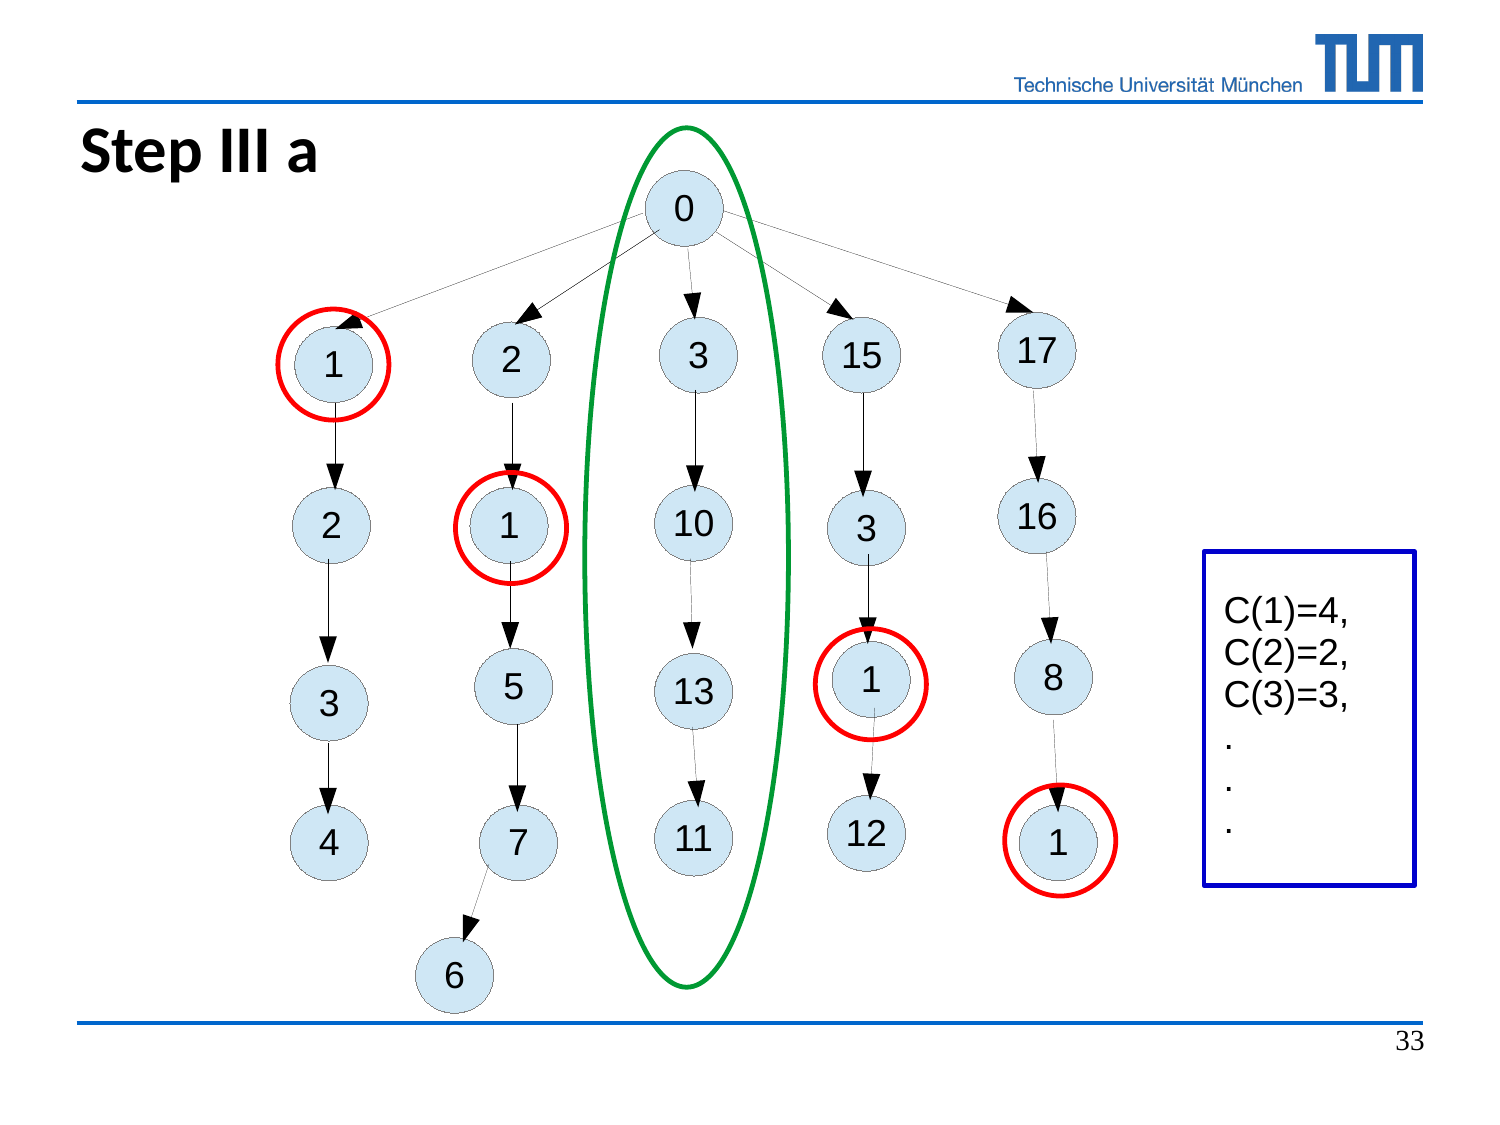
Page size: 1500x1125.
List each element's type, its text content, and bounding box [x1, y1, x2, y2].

text_box 3 [659, 317, 738, 394]
text_box 8 [1014, 639, 1093, 715]
text_box C(1)=4, C(2)=2, C(3)=3, . . . [1417, 582, 1427, 850]
text_box 6 [415, 937, 494, 1014]
text_box 12 [827, 795, 906, 872]
text_box 10 [654, 485, 733, 562]
text_box 4 [290, 805, 369, 881]
text_box 2 [292, 487, 371, 564]
text_box 15 [822, 317, 901, 394]
text_box 2 [472, 321, 551, 398]
title Step III a [633, 131, 740, 200]
text_box C(1)=4, C(2)=2, C(3)=3, . . . [1208, 582, 1412, 850]
text_box 5 [474, 648, 553, 725]
text_box 13 [654, 653, 733, 730]
text_box 1 [1019, 805, 1098, 881]
text_box 1 [294, 326, 373, 403]
text_box 7 [479, 805, 558, 881]
text_box 3 [289, 665, 369, 742]
text_box 0 [645, 170, 724, 247]
title Step III a [80, 112, 1419, 200]
text_box 1 [832, 641, 911, 718]
text_box 3 [827, 490, 906, 566]
text_box 17 [997, 312, 1077, 389]
text_box 16 [997, 478, 1077, 554]
picture [1014, 34, 1423, 92]
text_box 11 [654, 800, 733, 877]
text_box 1 [469, 487, 549, 564]
